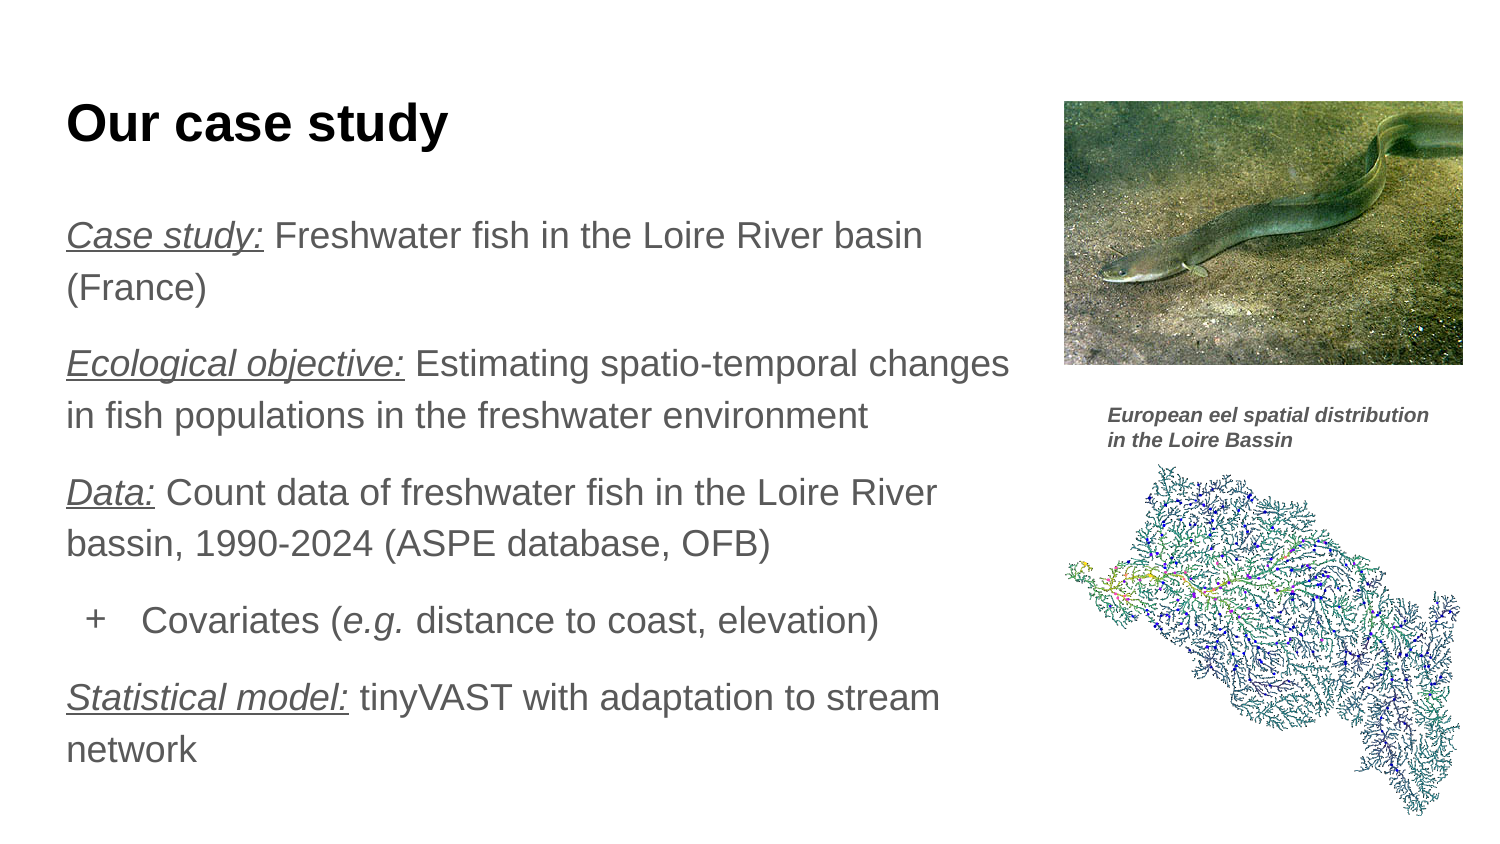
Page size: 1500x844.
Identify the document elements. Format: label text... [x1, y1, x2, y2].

text_box European eel spatial distribution in the Loire Bassin [1092, 386, 1456, 467]
picture [1044, 448, 1470, 827]
picture [1064, 101, 1463, 365]
title Our case study [51, 72, 1449, 167]
list Case study: Freshwater fish in the Loire River basin (France) Ecological objective: Estimating spatio-temporal changes in fish populations in the freshwater environment Data: Count data of freshwater fish in the Loire River bassin, 1990-2024 (ASPE database, OFB) Covariates (e.g. distance to coast, elevation) Statistical model: tinyVAST with adaptation to stream network [51, 189, 1057, 786]
